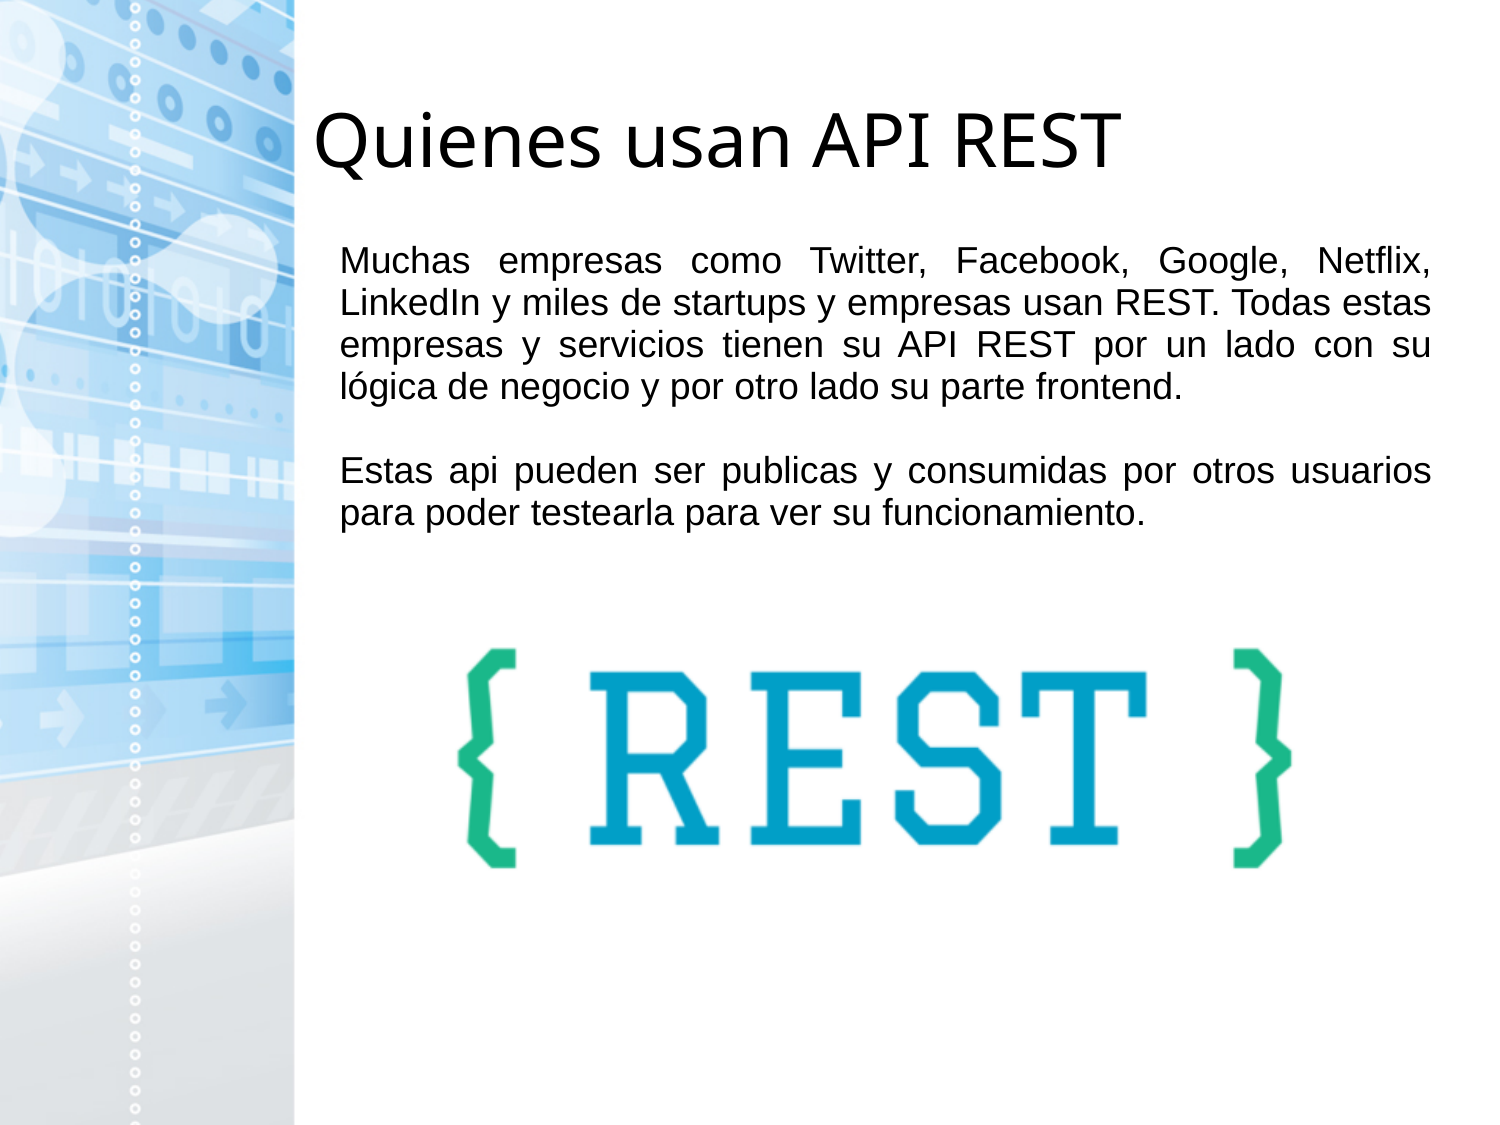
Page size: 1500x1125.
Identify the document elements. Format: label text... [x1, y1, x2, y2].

text_box Muchas empresas como Twitter, Facebook, Google, Netflix, LinkedIn y miles de startups y empresas usan REST. Todas estas empresas y servicios tienen su API REST por un lado con su lógica de negocio y por otro lado su parte frontend. Estas api pueden ser publicas y consumidas por otros usuarios para poder testearla para ver su funcionamiento. [324, 232, 1447, 542]
picture [0, 0, 1500, 1125]
title Quienes usan API REST [312, 45, 1424, 233]
